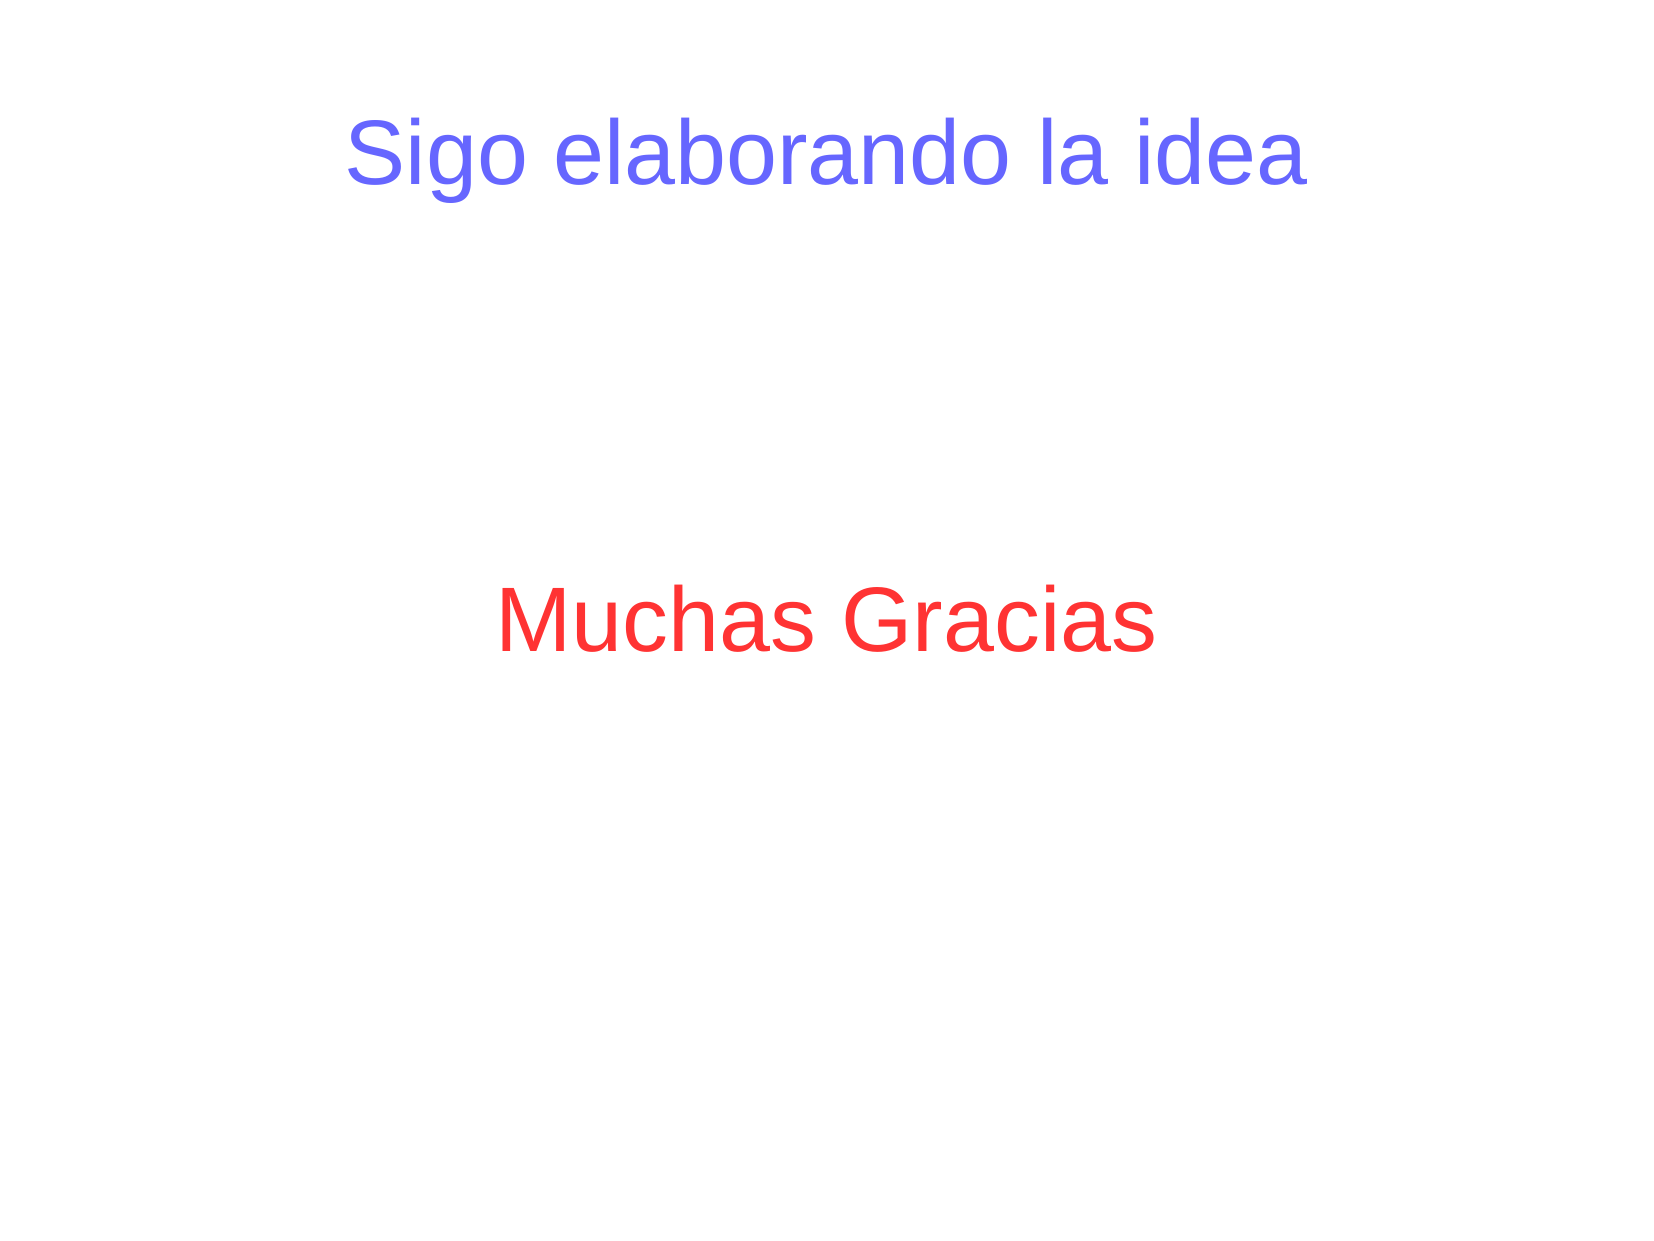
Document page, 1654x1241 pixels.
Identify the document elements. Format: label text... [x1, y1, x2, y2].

title Muchas Gracias [82, 516, 1571, 724]
title Sigo elaborando la idea [82, 49, 1571, 257]
